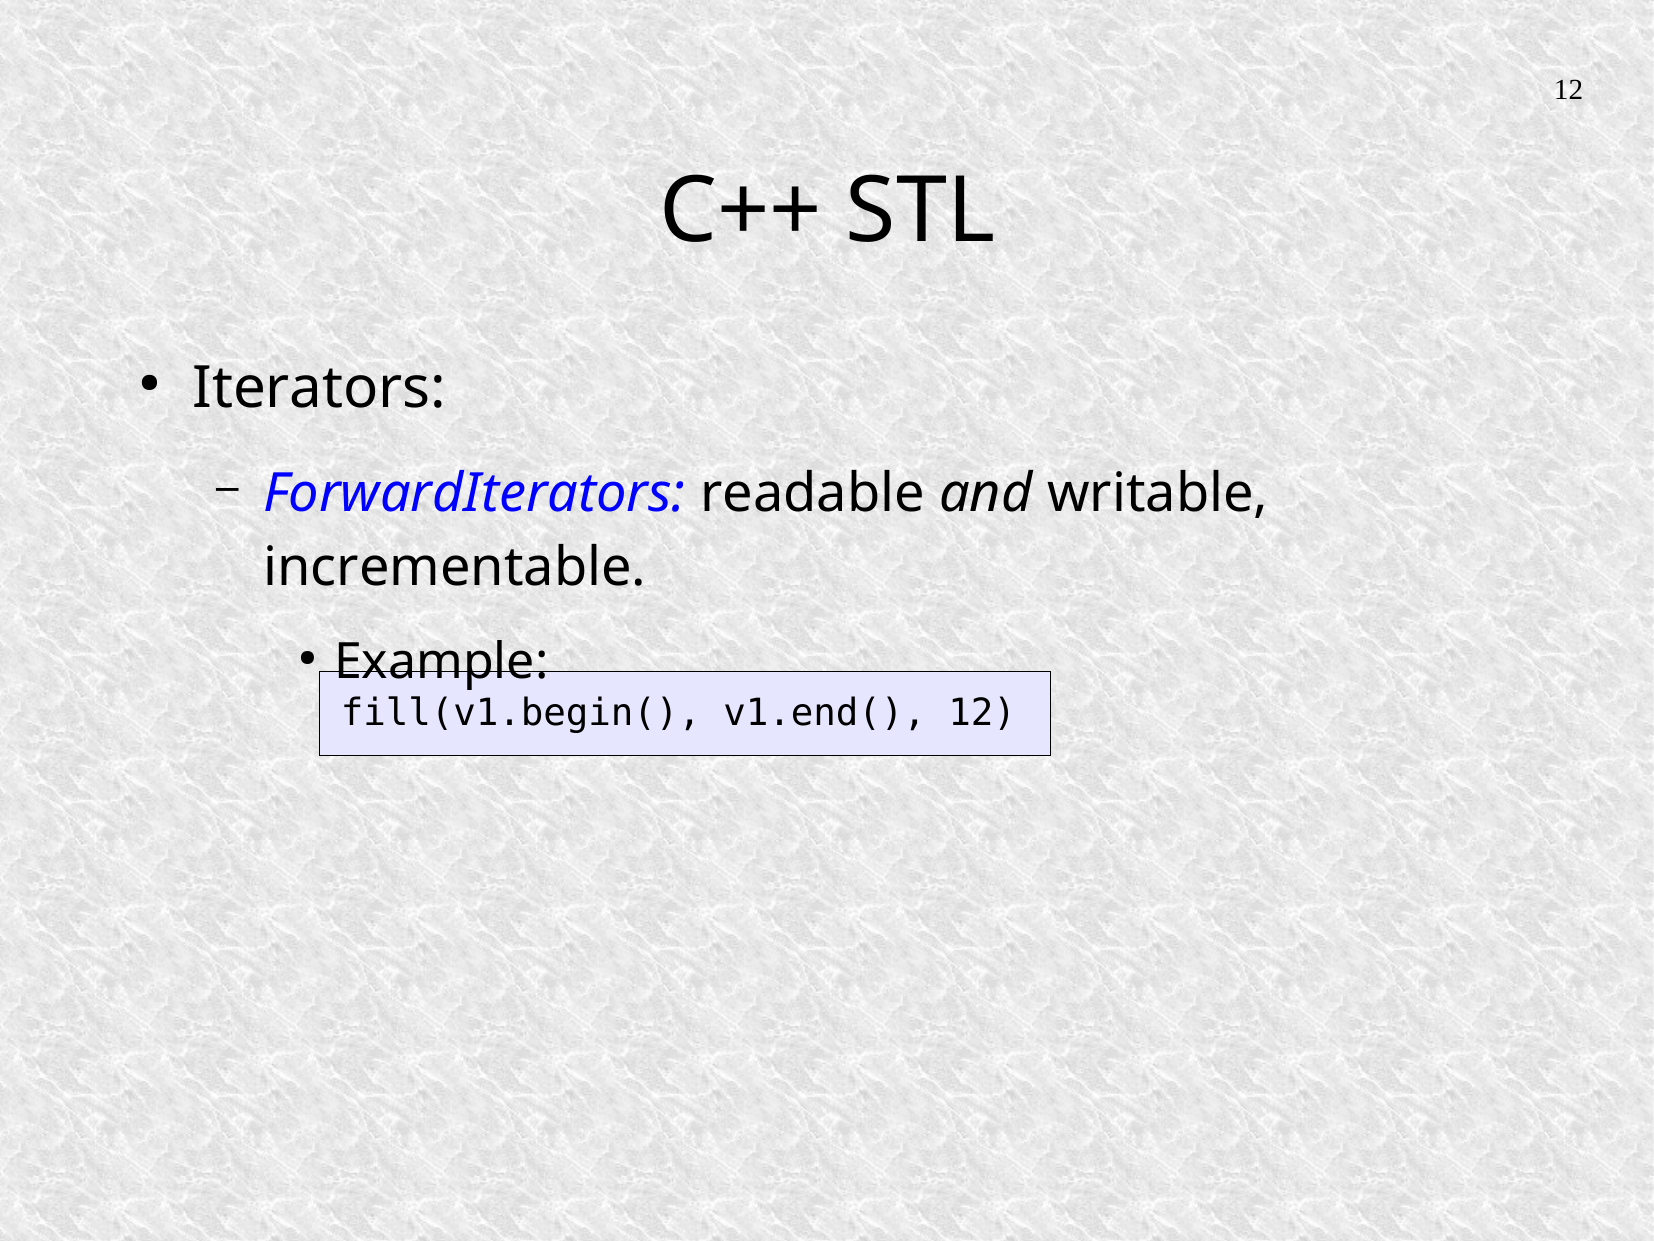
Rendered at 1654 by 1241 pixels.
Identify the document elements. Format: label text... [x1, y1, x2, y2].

text_box fill(v1.begin(), v1.end(), 12) [340, 690, 1016, 736]
picture [0, 0, 1654, 1241]
title C++ STL [121, 102, 1534, 311]
list Iterators: ForwardIterators: readable and writable, incrementable. Example: [121, 344, 1534, 1127]
